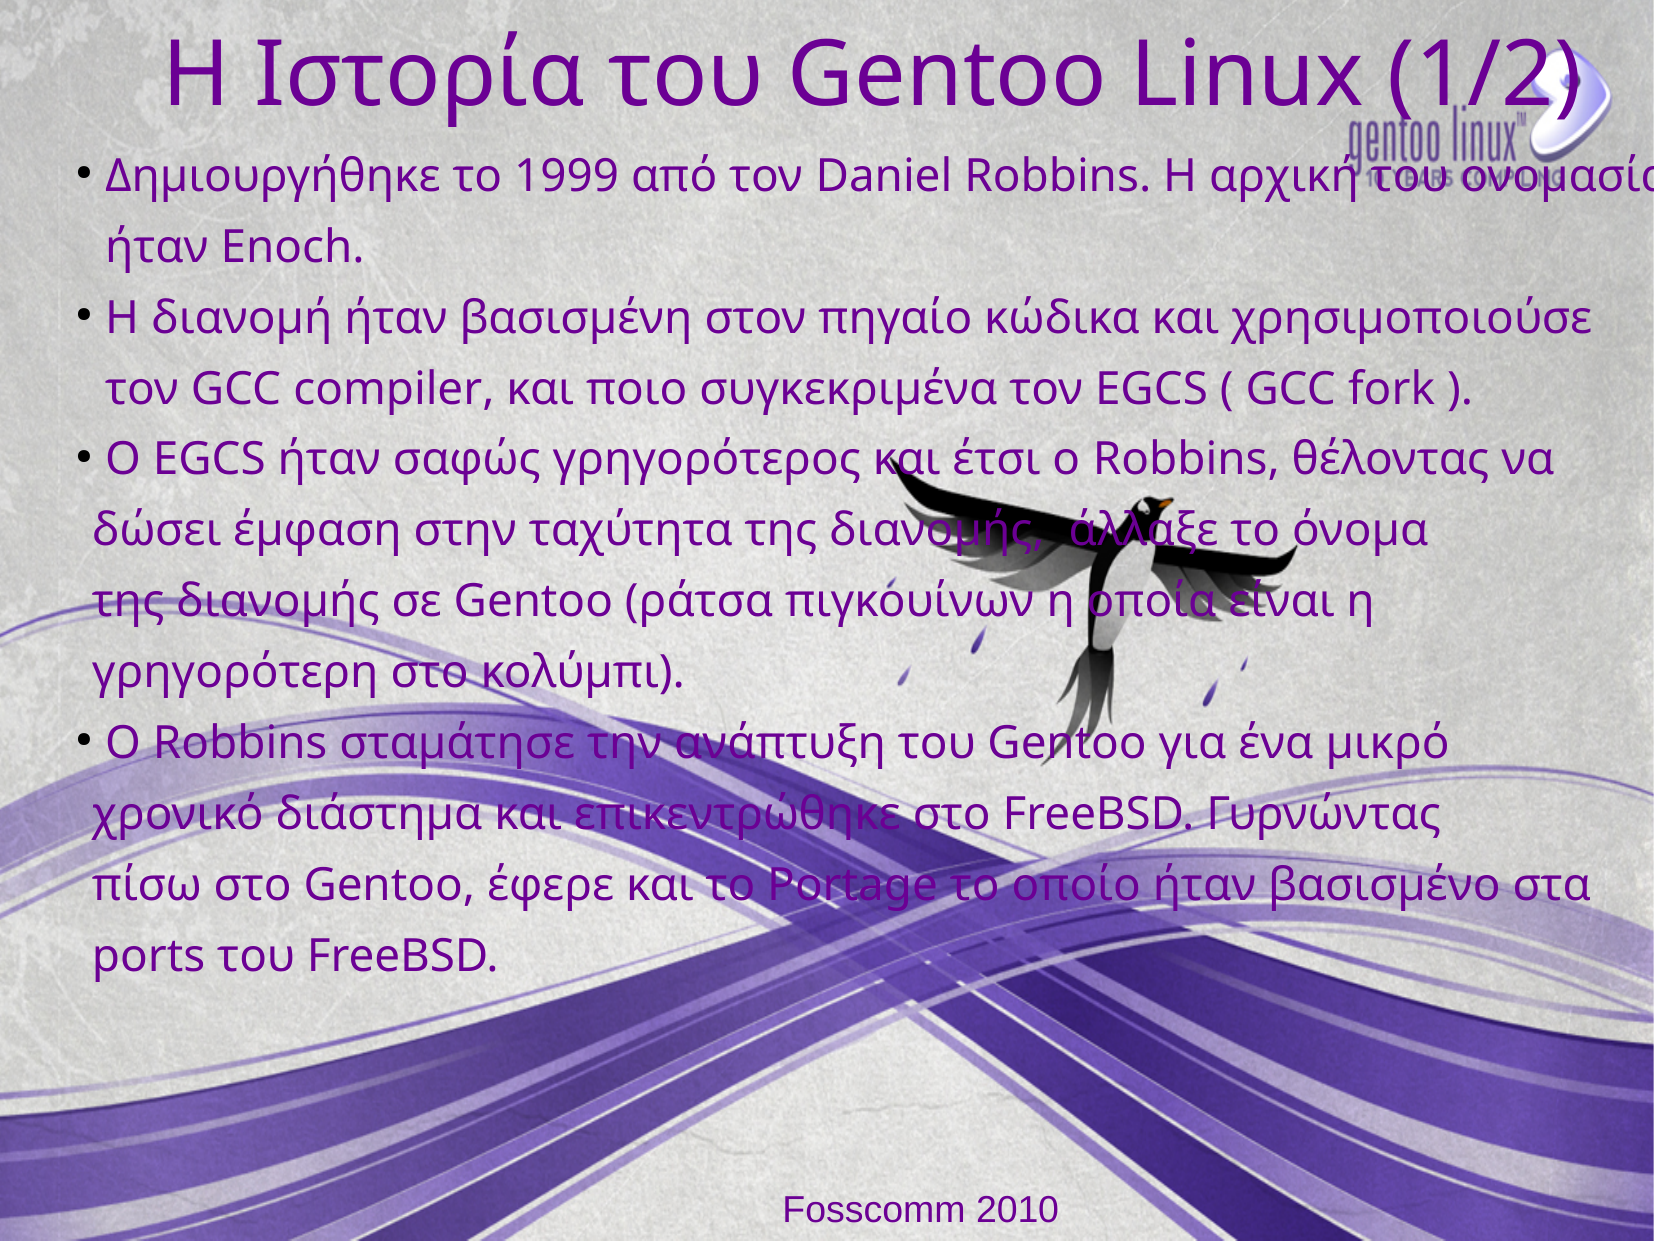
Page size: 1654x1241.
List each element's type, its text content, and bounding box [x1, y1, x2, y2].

text_box Fosscomm 2010 [767, 1181, 1075, 1238]
text_box Δημιουργήθηκε το 1999 από τον Daniel Robbins. H αρχική του ονομασία ήταν Enoch. Η διανομή ήταν βασισμένη στον πηγαίο κώδικα και χρησιμοποιούσε τον GCC compiler, και ποιο συγκεκριμένα τον EGCS ( GCC fork ). O EGCS ήταν σαφώς γρηγορότερος και έτσι ο Robbins, θέλοντας να δώσει έμφαση στην ταχύτητα της διανομής, άλλαξε το όνομα της διανομής σε Gentoo (ράτσα πιγκουίνων η οποία είναι η γρηγορότερη στο κολύμπι). Ο Robbins σταμάτησε την ανάπτυξη του Gentoo για ένα μικρό χρονικό διάστημα και επικεντρώθηκε στο FreeBSD. Γυρνώντας πίσω στο Gentoo, έφερε και το Portage το οποίο ήταν βασισμένο στα ports του FreeBSD. [61, 126, 1596, 1123]
picture [0, 0, 1654, 1241]
text_box Η Ιστορία του Gentoo Linux (1/2) [147, 0, 1576, 126]
picture [1647, 169, 1654, 188]
